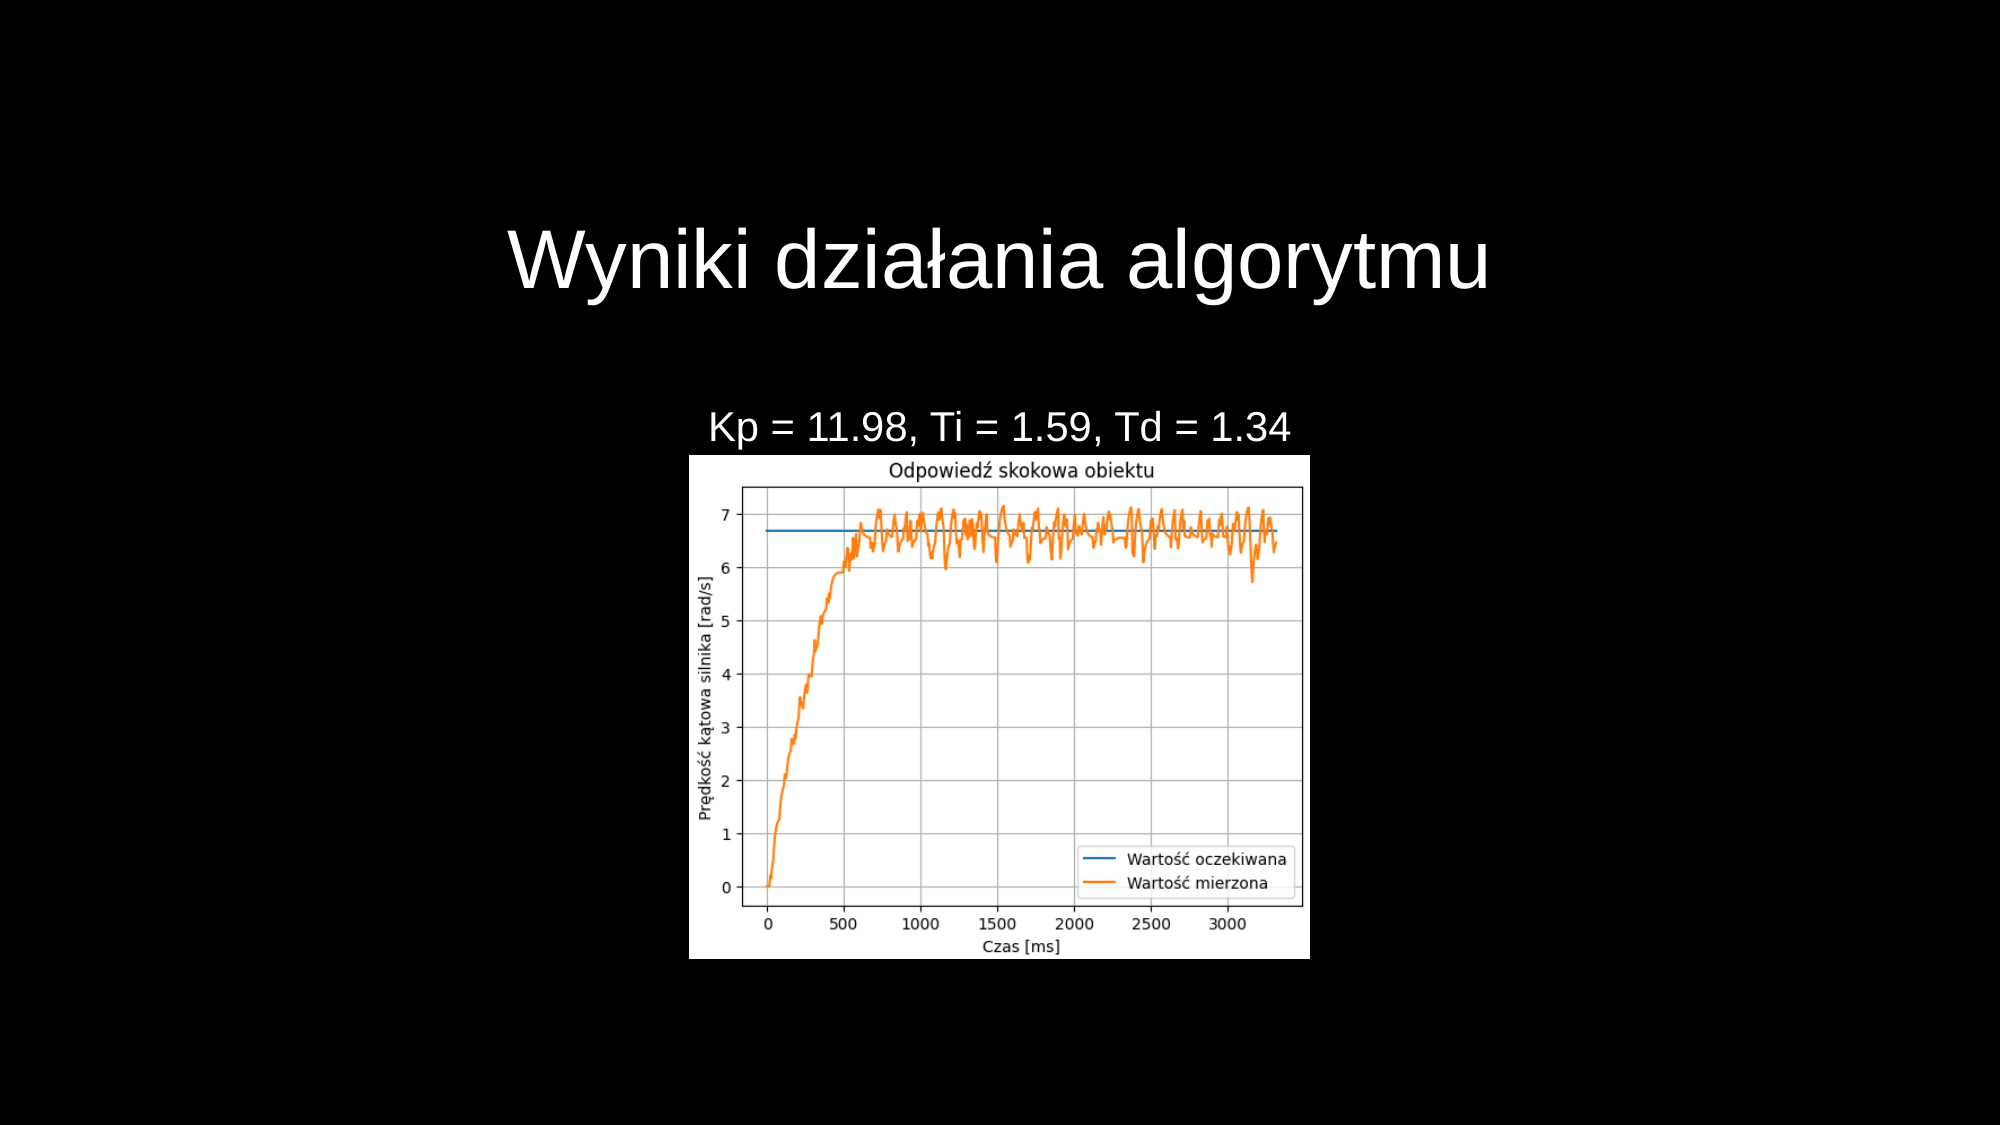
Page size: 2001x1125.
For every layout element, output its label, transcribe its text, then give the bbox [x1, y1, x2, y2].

picture [689, 455, 1310, 959]
list Kp = 11.98, Ti = 1.59, Td = 1.34 [187, 382, 1813, 968]
title Wyniki działania algorytmu [187, 143, 1813, 367]
